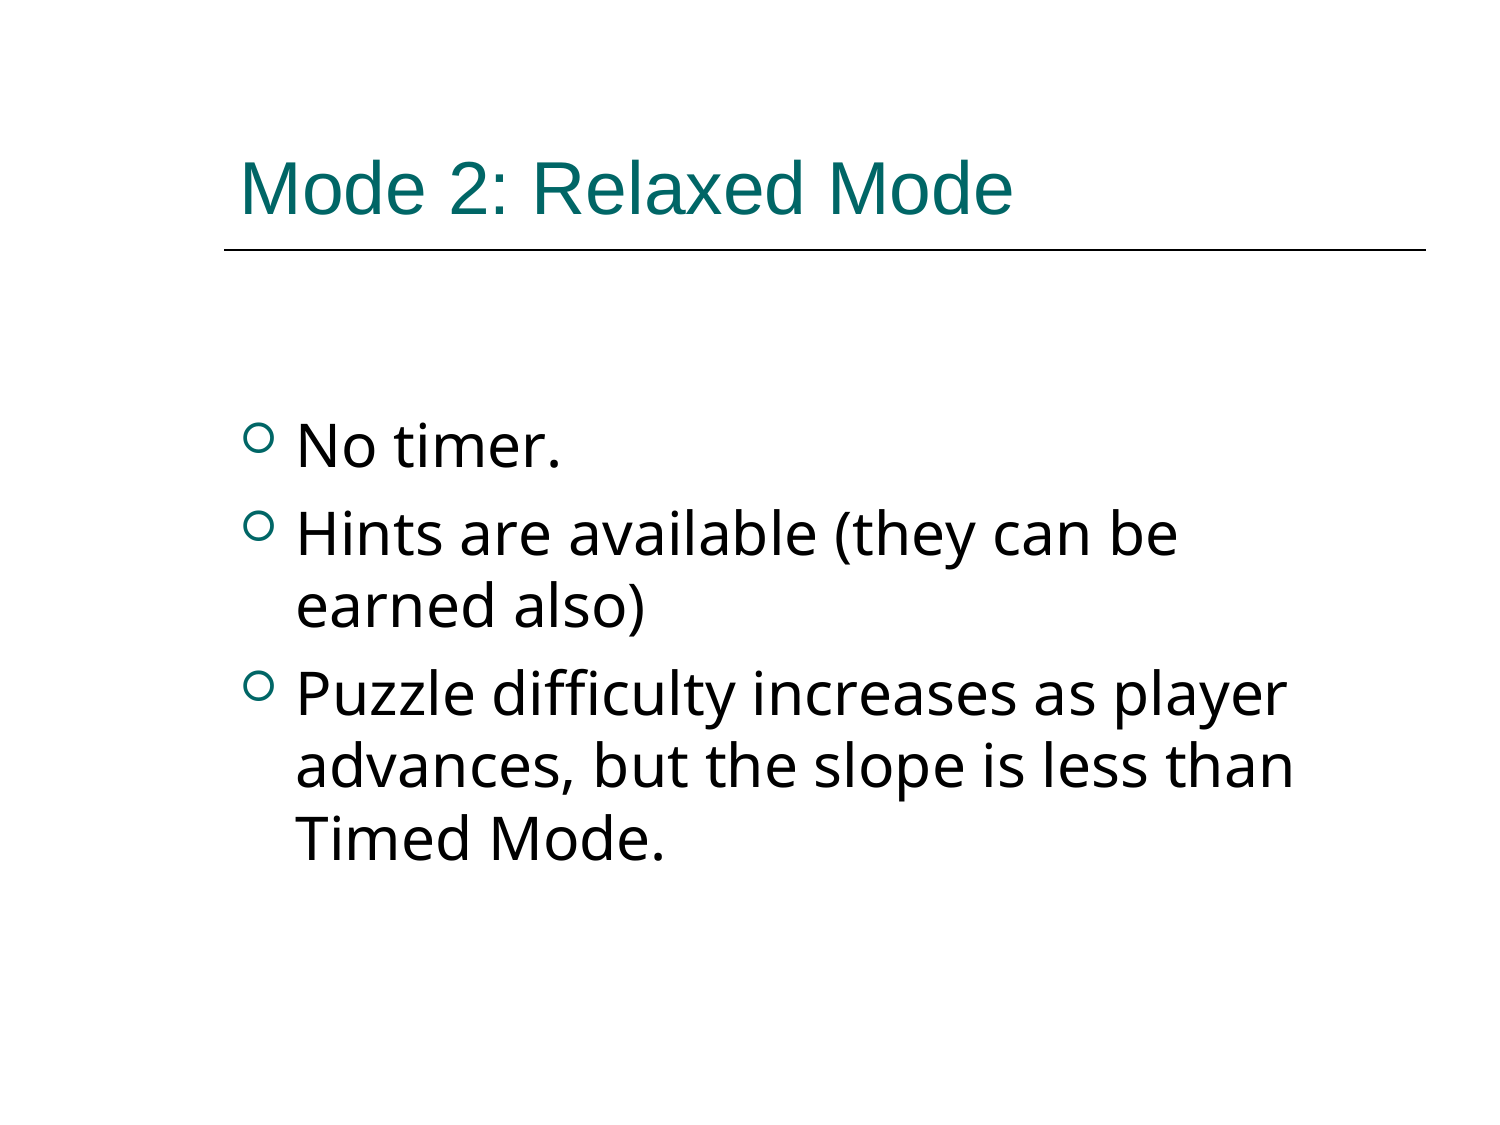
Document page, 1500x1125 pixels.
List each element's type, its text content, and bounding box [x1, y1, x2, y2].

text_box Mode 2: Relaxed Mode [224, 49, 1425, 237]
text_box No timer. Hints are available (they can be earned also) Puzzle difficulty increases as player advances, but the slope is less than Timed Mode. [224, 399, 1351, 1076]
